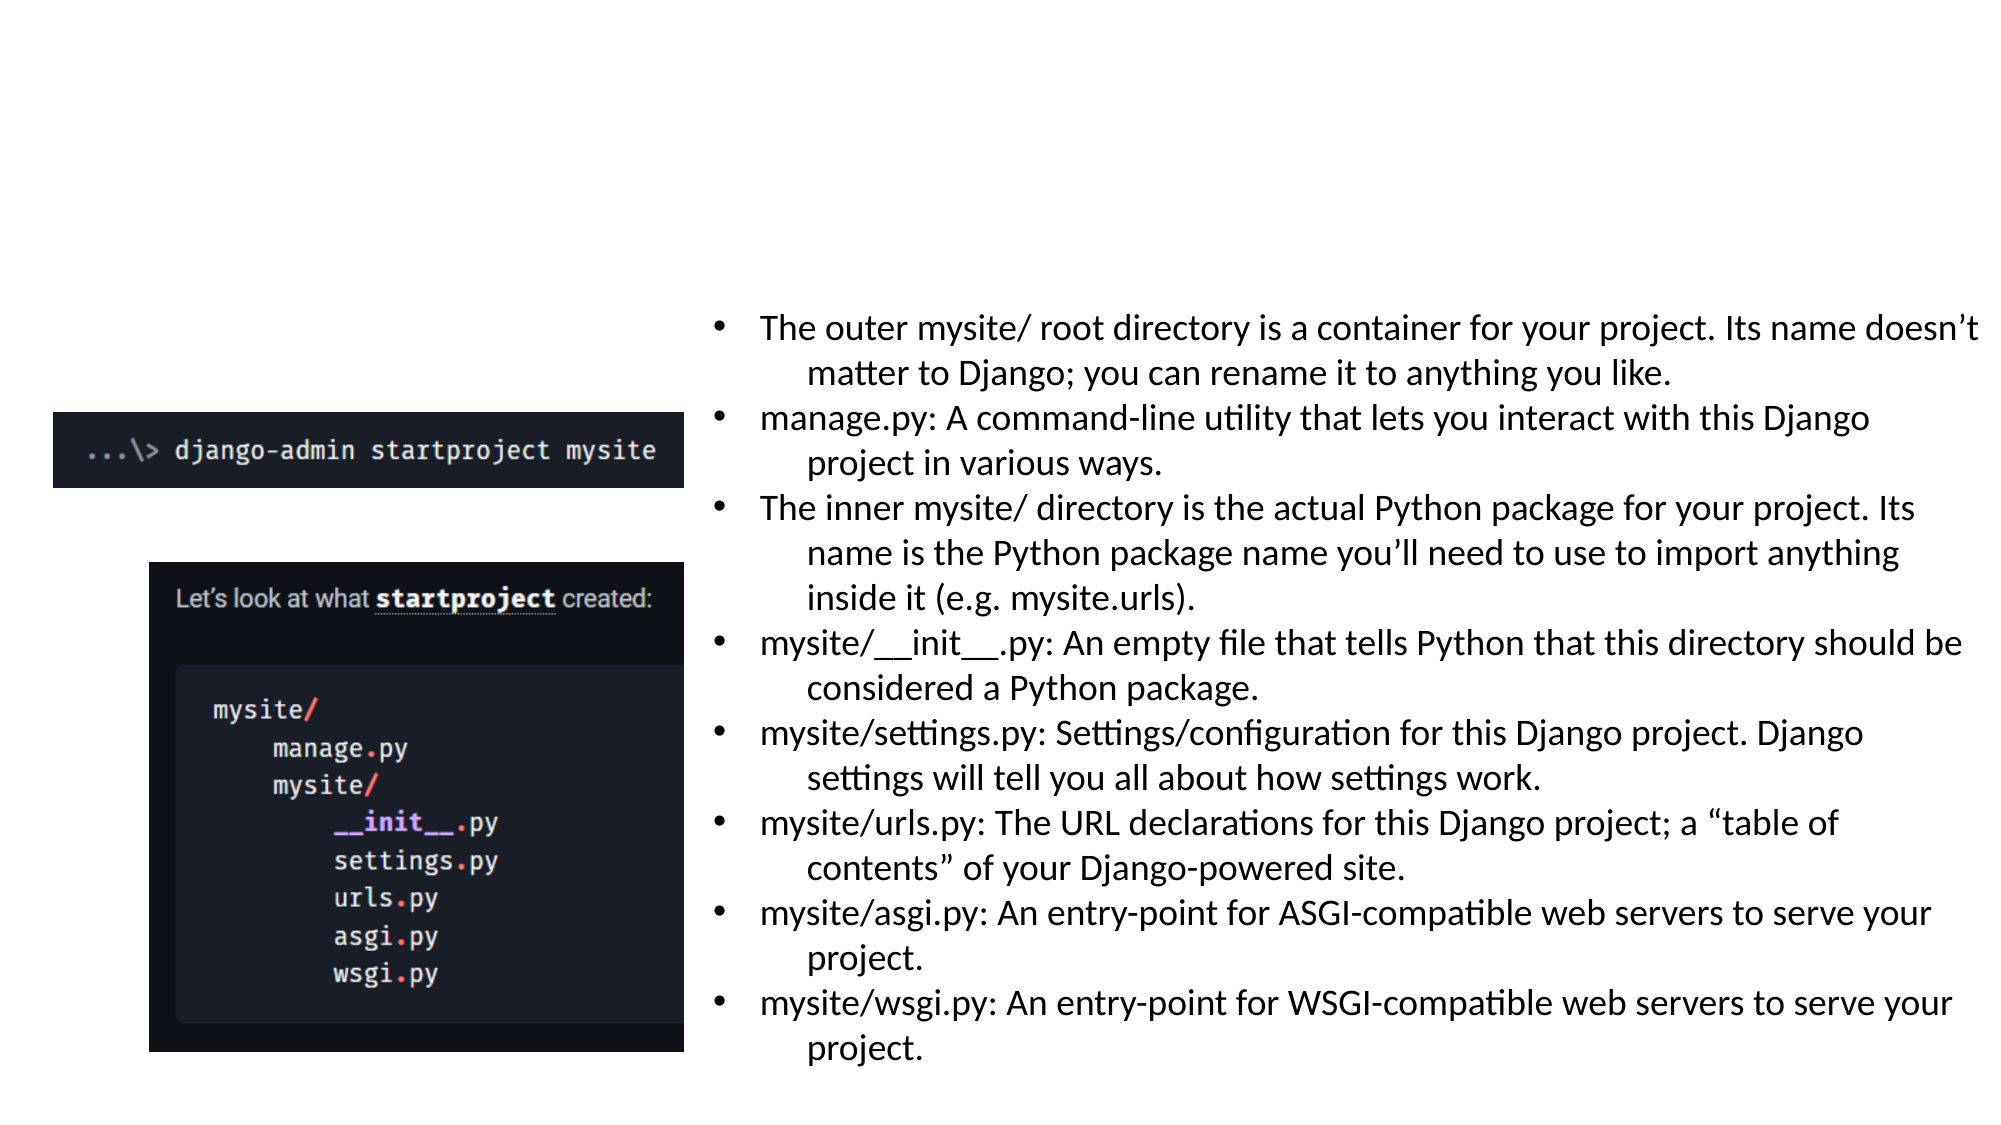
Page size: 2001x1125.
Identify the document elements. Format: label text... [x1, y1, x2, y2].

picture [53, 412, 684, 488]
text_box The outer mysite/ root directory is a container for your project. Its name doesn’t matter to Django; you can rename it to anything you like. manage.py: A command-line utility that lets you interact with this Django project in various ways. The inner mysite/ directory is the actual Python package for your project. Its name is the Python package name you’ll need to use to import anything inside it (e.g. mysite.urls). mysite/__init__.py: An empty file that tells Python that this directory should be considered a Python package. mysite/settings.py: Settings/configuration for this Django project. Django settings will tell you all about how settings work. mysite/urls.py: The URL declarations for this Django project; a “table of contents” of your Django-powered site. mysite/asgi.py: An entry-point for ASGI-compatible web servers to serve your project. mysite/wsgi.py: An entry-point for WSGI-compatible web servers to serve your project. [698, 295, 2000, 1083]
picture [149, 562, 684, 1052]
